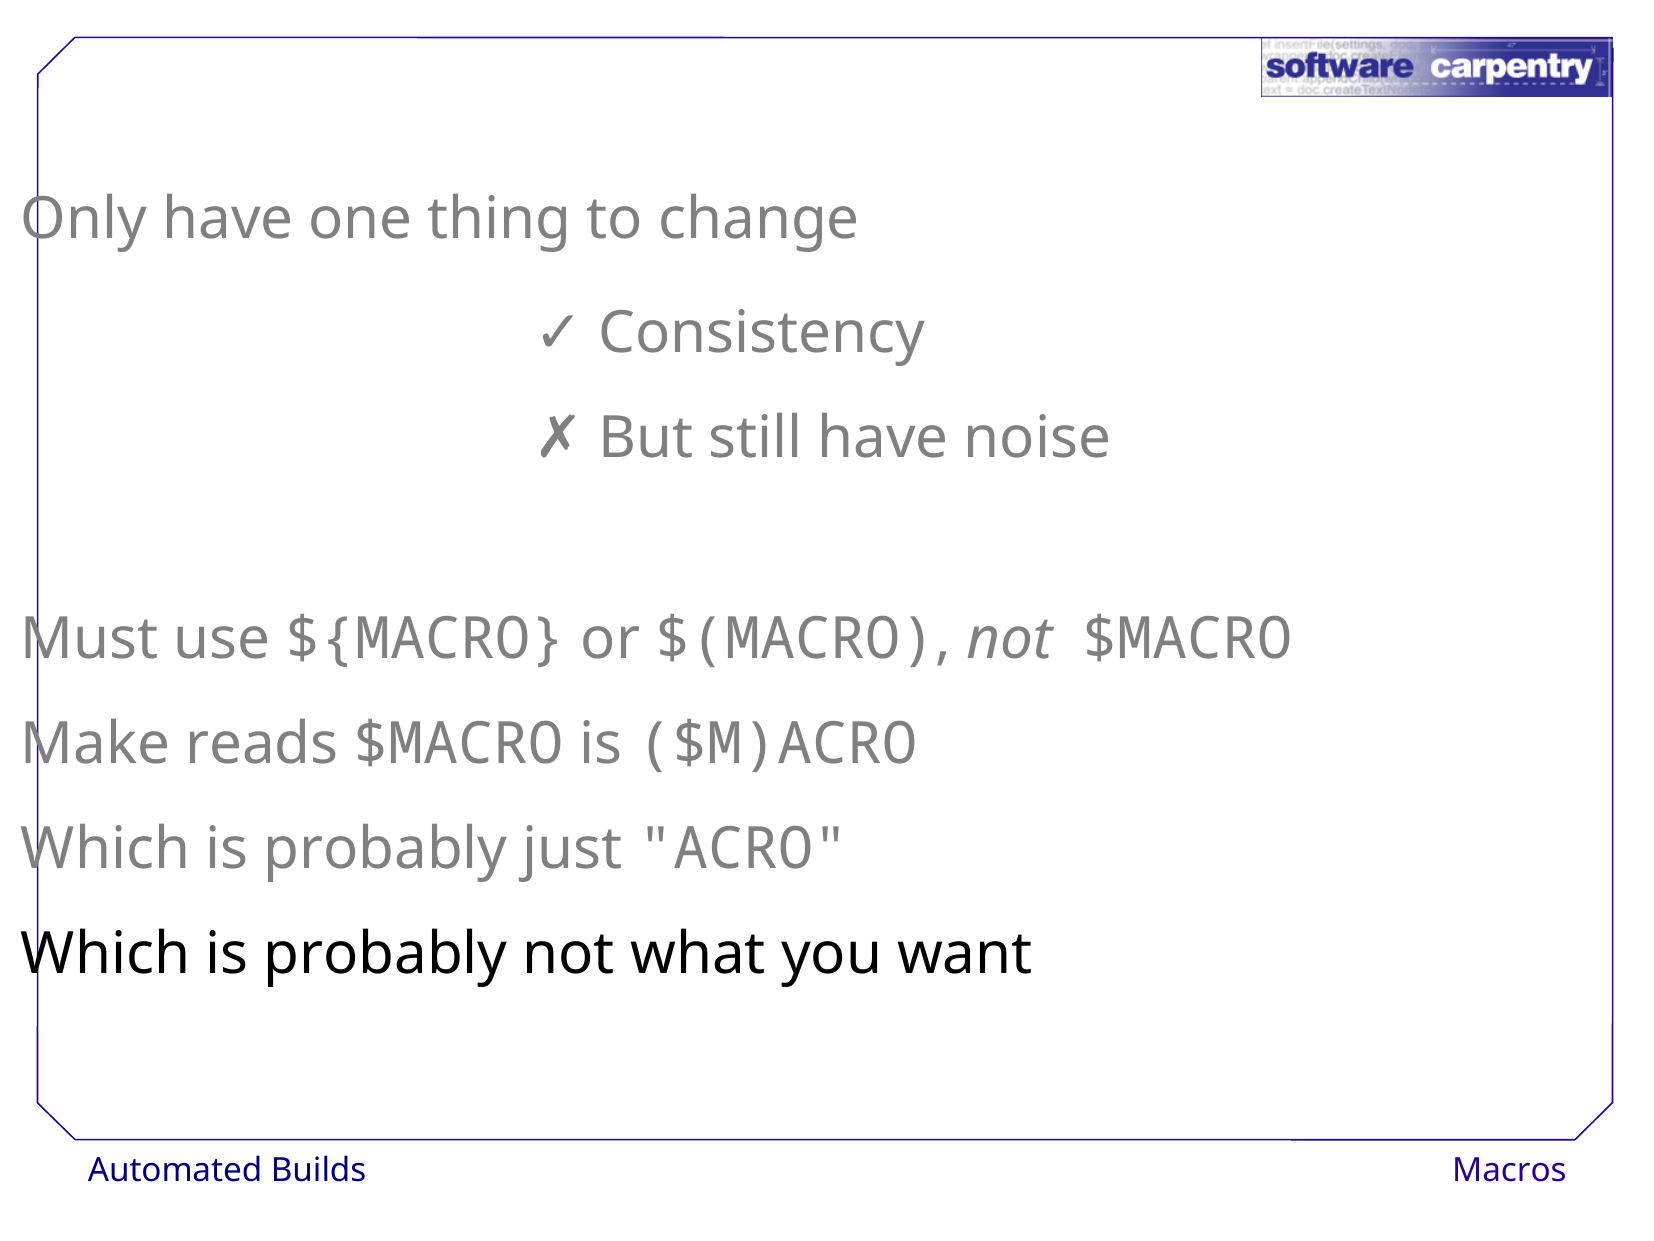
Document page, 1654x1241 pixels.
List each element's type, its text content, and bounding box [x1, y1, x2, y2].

text_box Only have one thing to change Must use ${MACRO} or $(MACRO), not $MACRO Make reads $MACRO is ($M)ACRO Which is probably just "ACRO" Which is probably not what you want [6, 137, 1458, 993]
picture [1261, 39, 1613, 97]
text_box ✓ Consistency ✗ But still have noise [519, 251, 1277, 477]
